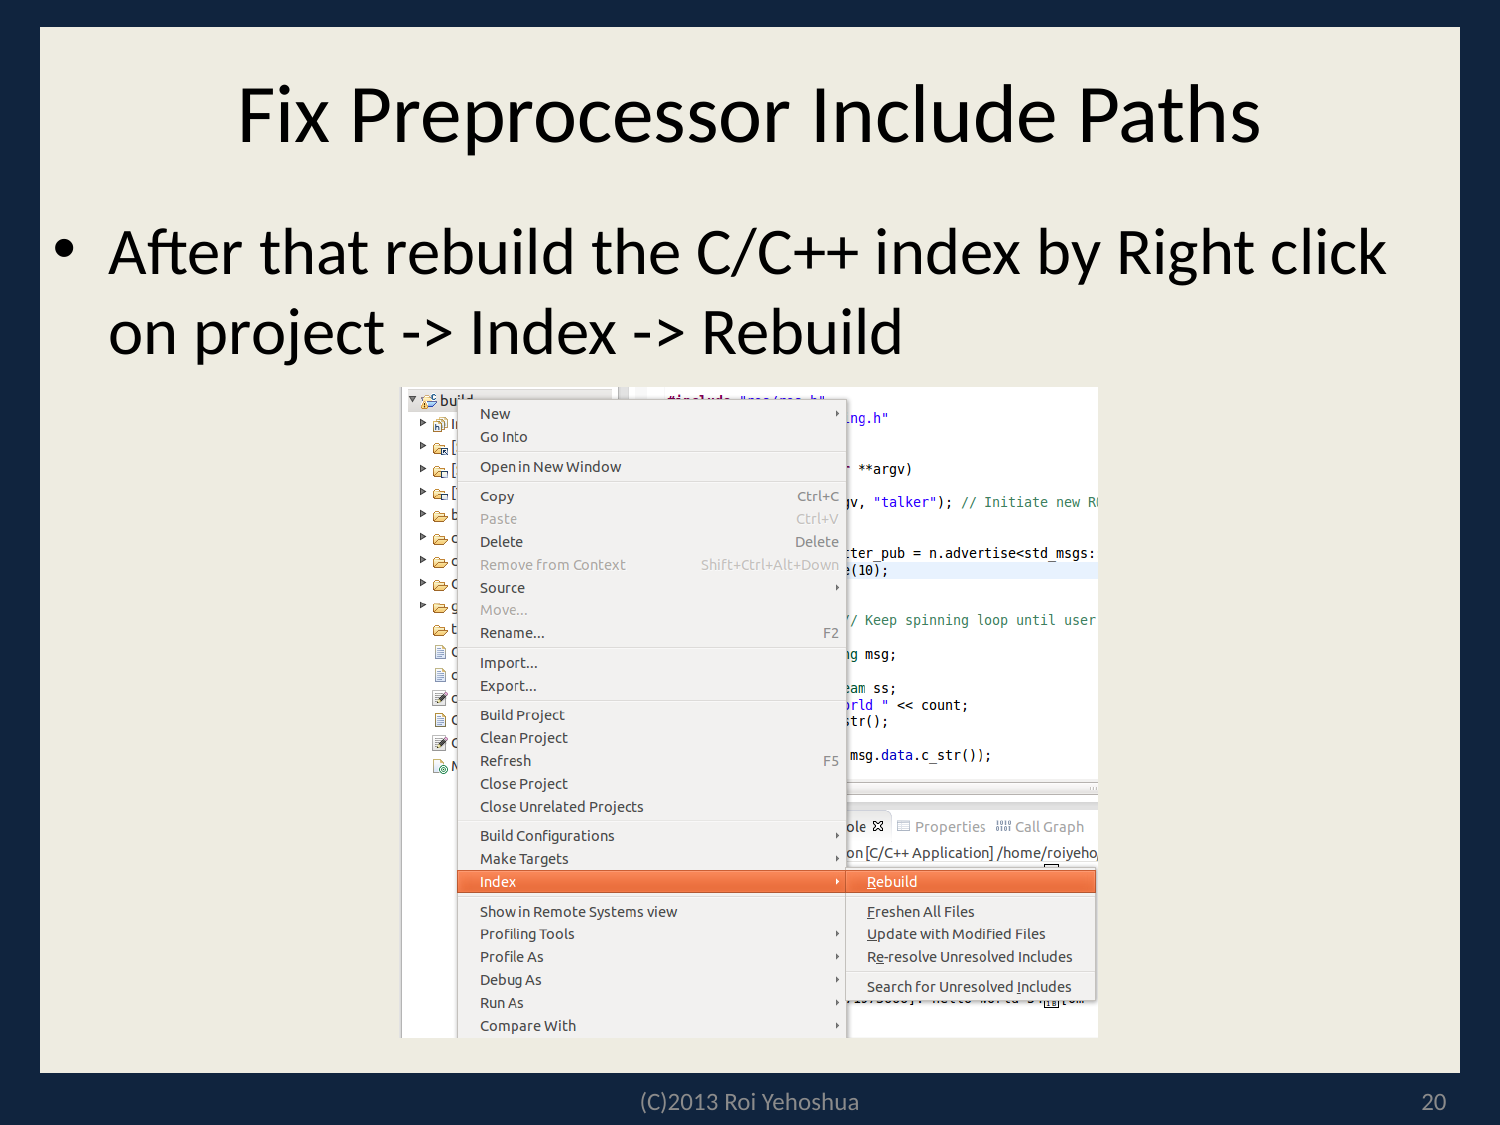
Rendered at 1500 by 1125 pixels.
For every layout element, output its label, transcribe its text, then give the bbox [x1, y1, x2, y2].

title Fix Preprocessor Include Paths [37, 31, 1463, 188]
footer (C)2013 Roi Yehoshua [512, 1074, 988, 1125]
picture [399, 387, 1098, 1038]
slide_number <number> [1111, 1074, 1462, 1125]
list After that rebuild the C/C++ index by Right click on project -> Index -> Rebuild [37, 200, 1463, 405]
